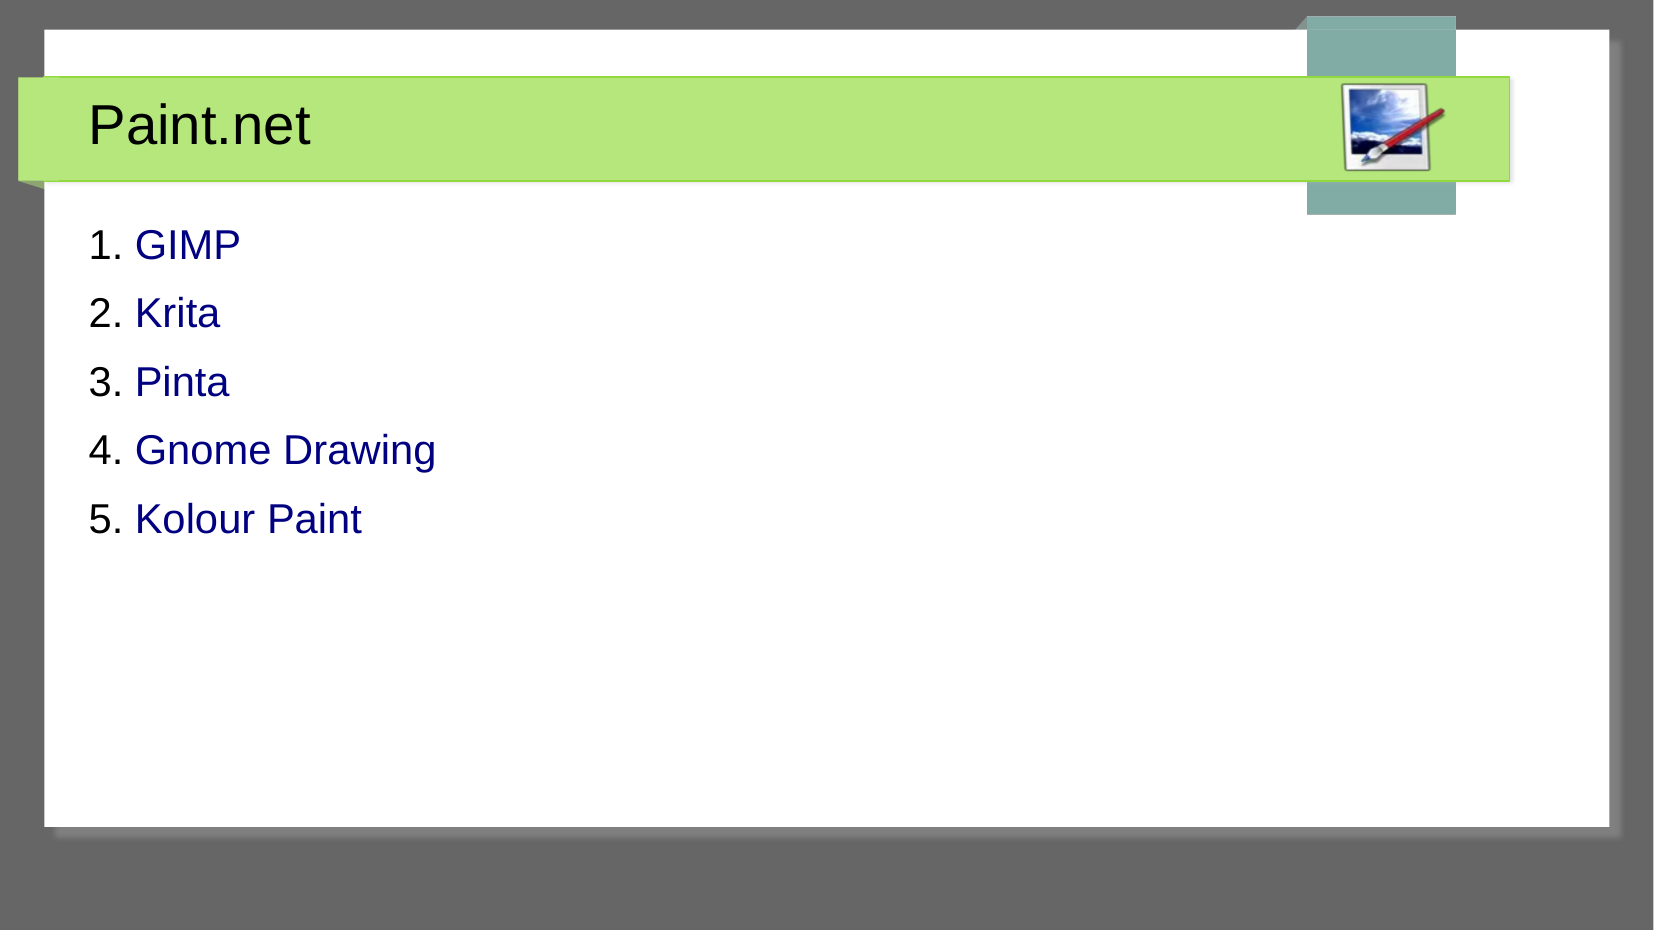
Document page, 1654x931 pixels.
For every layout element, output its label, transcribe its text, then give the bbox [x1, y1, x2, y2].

title Paint.net [88, 73, 1506, 178]
picture [1339, 82, 1453, 172]
list 1. GIMP 2. Krita 3. Pinta 4. Gnome Drawing 5. Kolour Paint [88, 221, 1565, 813]
